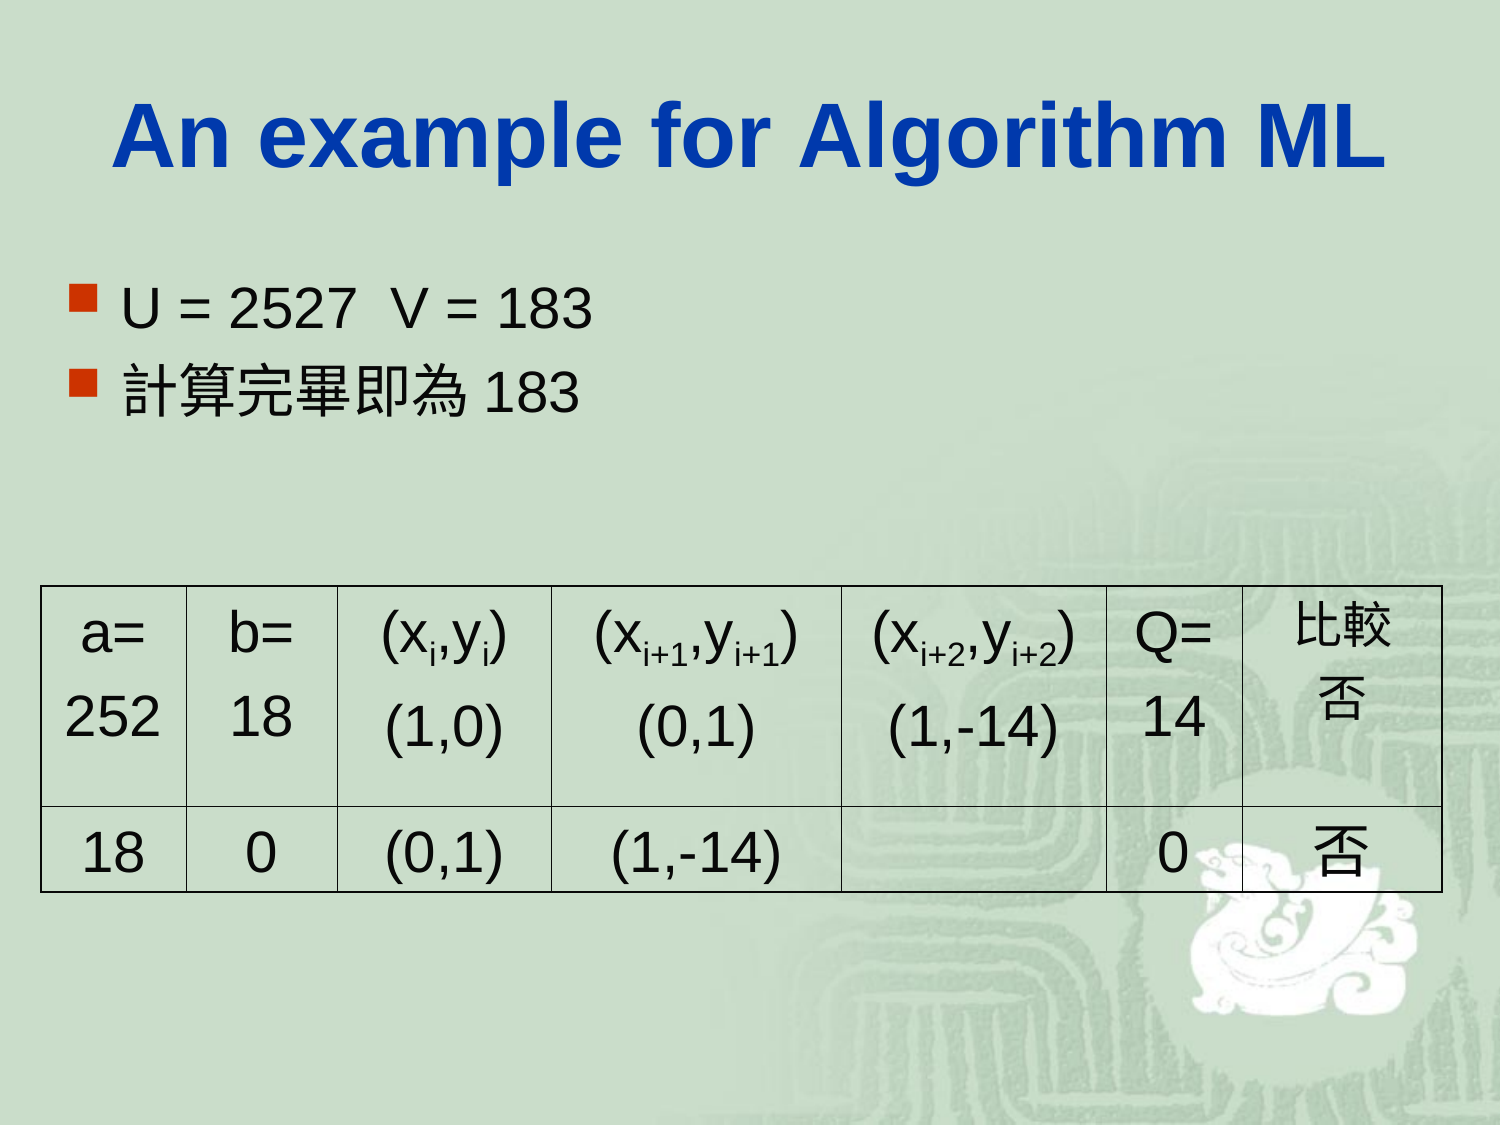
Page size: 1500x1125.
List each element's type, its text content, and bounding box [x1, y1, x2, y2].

picture [0, 0, 1500, 1125]
table_header b= 18 [187, 587, 337, 806]
table_cell 0 [187, 807, 337, 891]
table_header (xi+2,yi+2) (1,-14) [842, 587, 1106, 806]
table_header (xi,yi) (1,0) [338, 587, 551, 806]
table_header (xi+1,yi+1) (0,1) [552, 587, 841, 806]
table_cell 否 [1243, 807, 1441, 891]
title An example for Algorithm ML [49, 37, 1451, 225]
table_header 比較 否 [1243, 587, 1441, 806]
table_header Q= 14 [1107, 587, 1242, 806]
table_cell 18 [42, 807, 186, 891]
table_cell (0,1) [338, 807, 551, 891]
table_header a= 252 [42, 587, 186, 806]
table_cell (1,-14) [552, 807, 841, 891]
list U = 2527 V = 183 計算完畢即為183 [49, 262, 1451, 551]
table_cell 0 [1107, 807, 1242, 891]
table_cell [842, 807, 1106, 891]
